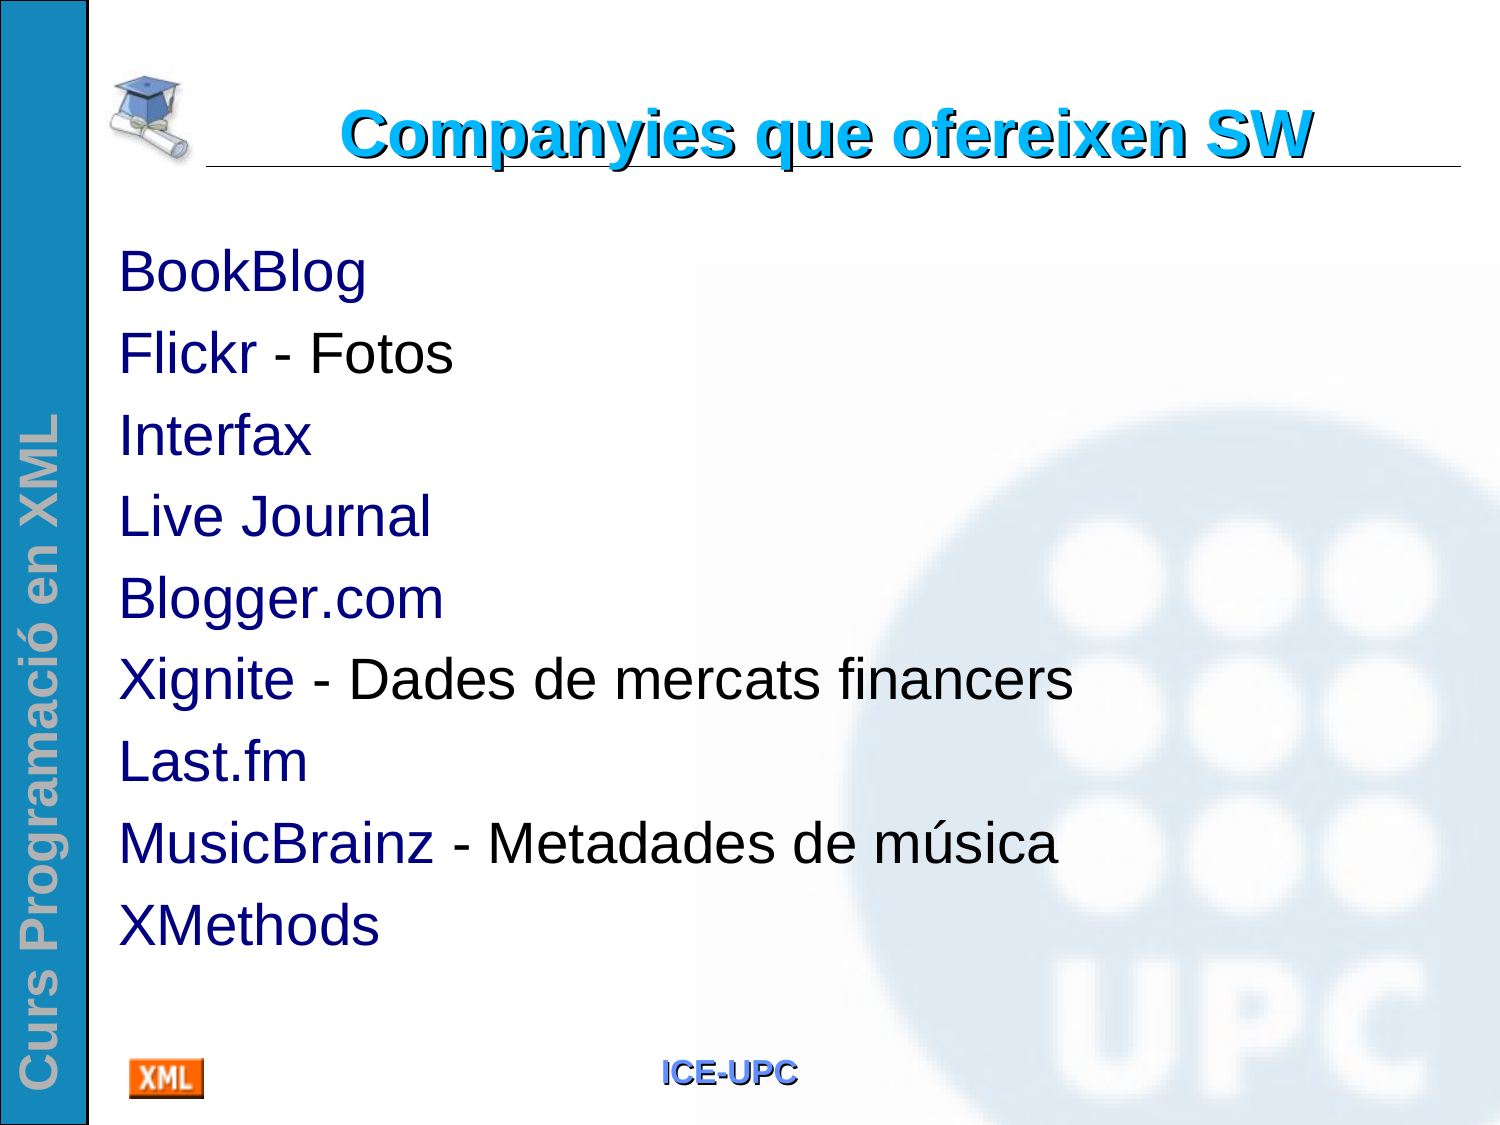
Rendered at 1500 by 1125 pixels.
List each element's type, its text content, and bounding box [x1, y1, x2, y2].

picture [93, 61, 206, 174]
picture [694, 262, 1500, 1125]
title Companyies que ofereixen SW [206, 88, 1447, 178]
picture [129, 1058, 204, 1099]
list BookBlog Flickr - Fotos Interfax Live Journal Blogger.com Xignite - Dades de mercats financers Last.fm MusicBrainz - Metadades de música XMethods [118, 238, 1477, 1025]
